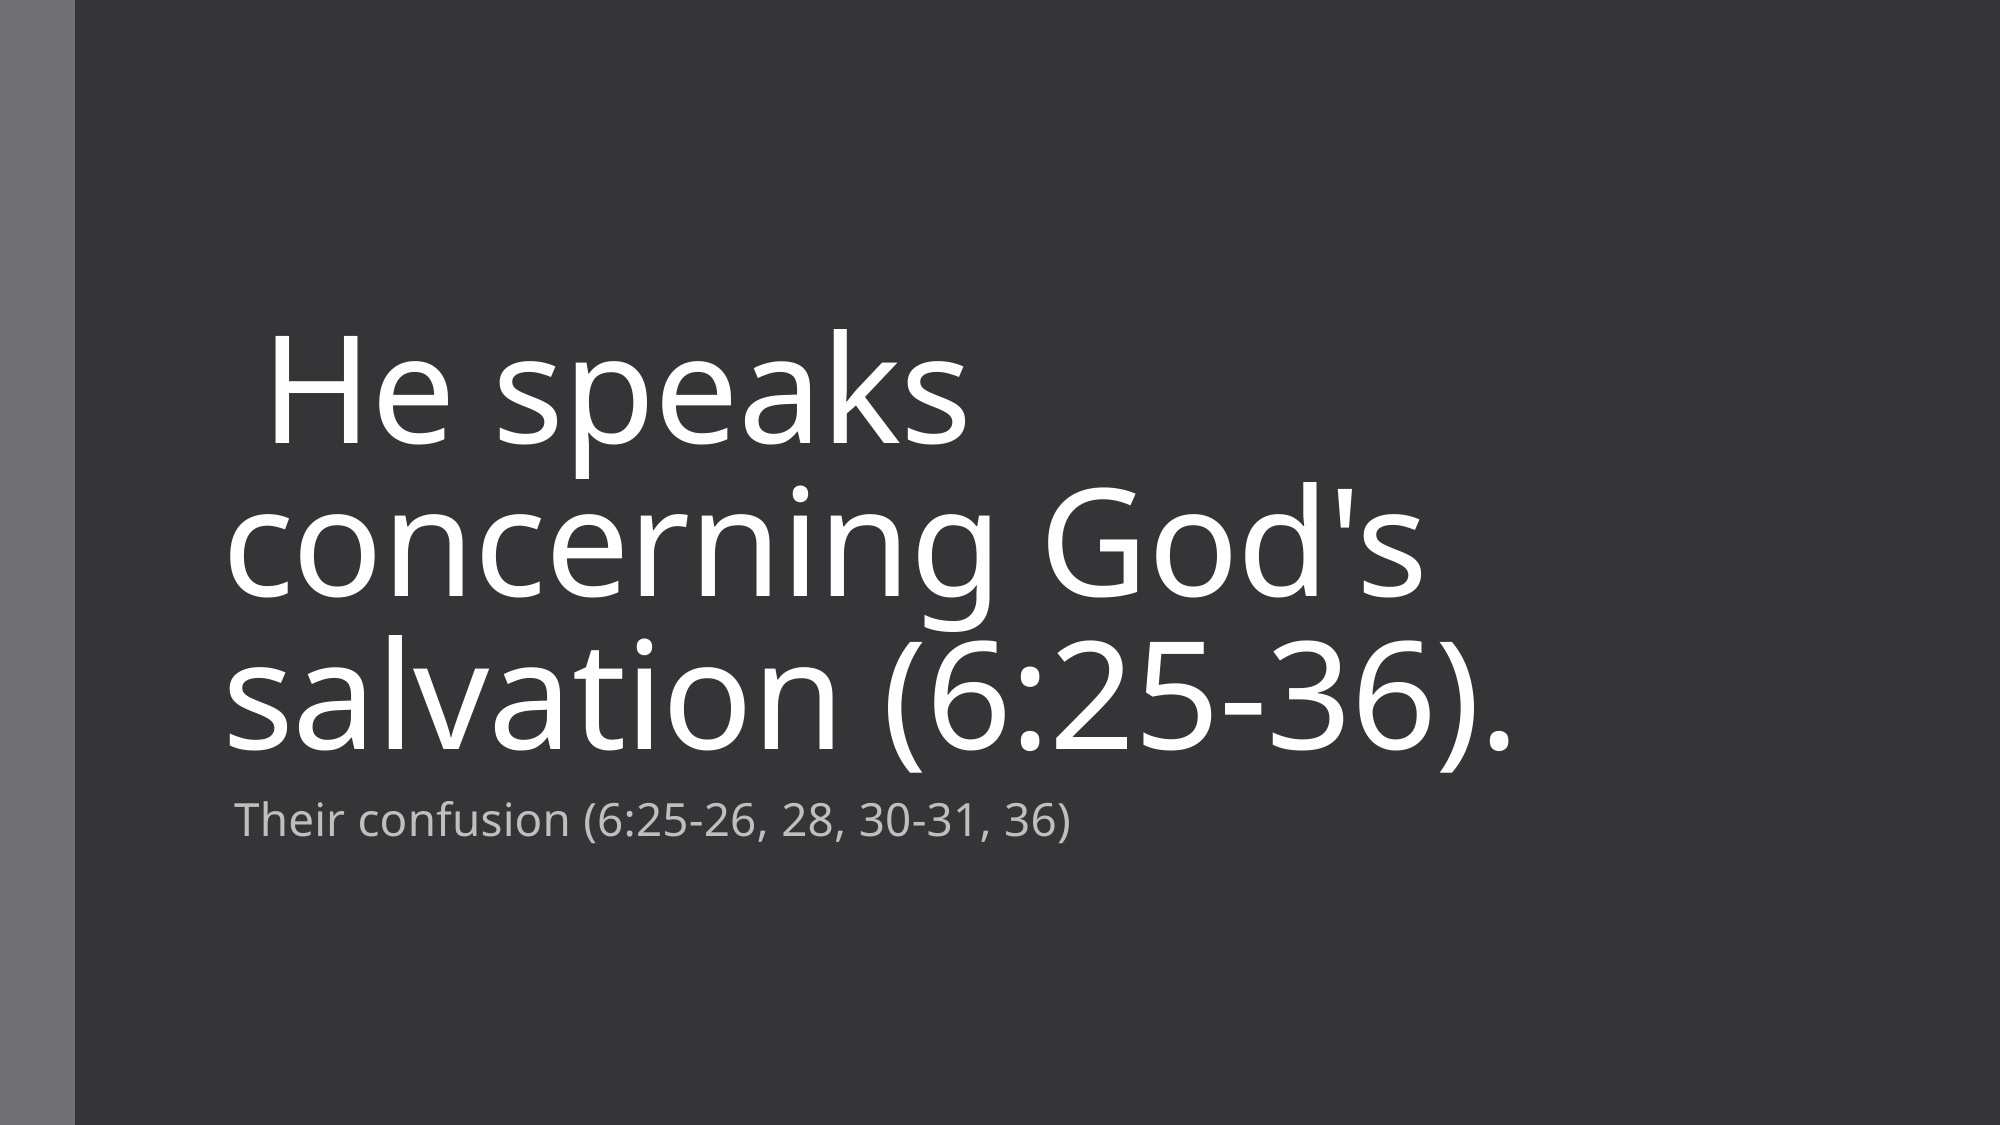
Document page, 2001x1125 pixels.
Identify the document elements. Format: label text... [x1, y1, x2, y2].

subtitle Their confusion (6:25-26, 28, 30-31, 36) [206, 787, 1752, 1066]
title He speaks concerning God's salvation (6:25-36). [206, 124, 1752, 787]
